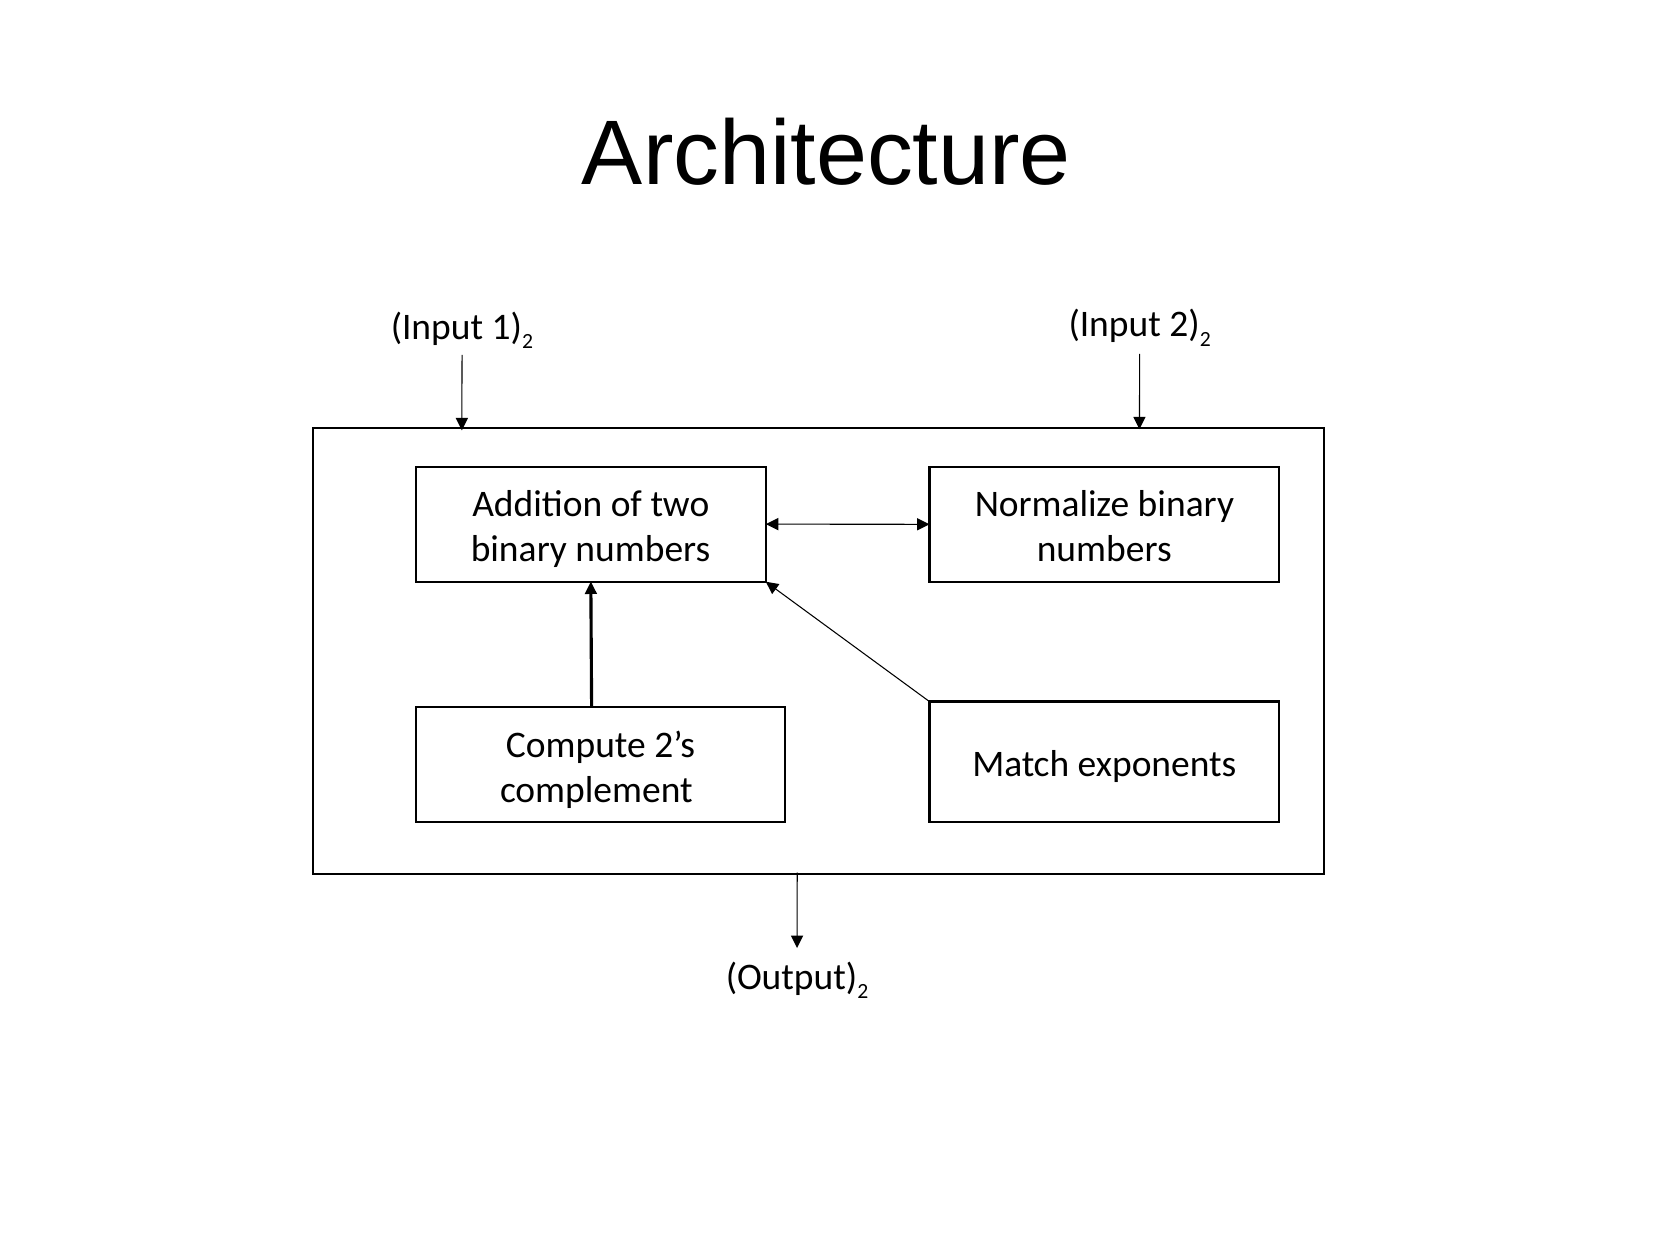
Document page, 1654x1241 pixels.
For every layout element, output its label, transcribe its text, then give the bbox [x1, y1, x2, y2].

text_box Compute 2’s complement [415, 707, 786, 823]
text_box Match exponents [929, 701, 1280, 823]
text_box Addition of two binary numbers [415, 466, 766, 582]
title Architecture [82, 49, 1571, 257]
text_box Normalize binary numbers [929, 466, 1280, 582]
text_box (Output)2 [711, 944, 884, 1011]
text_box (Input 1)2 [376, 294, 549, 361]
text_box (Input 2)2 [1053, 291, 1226, 358]
